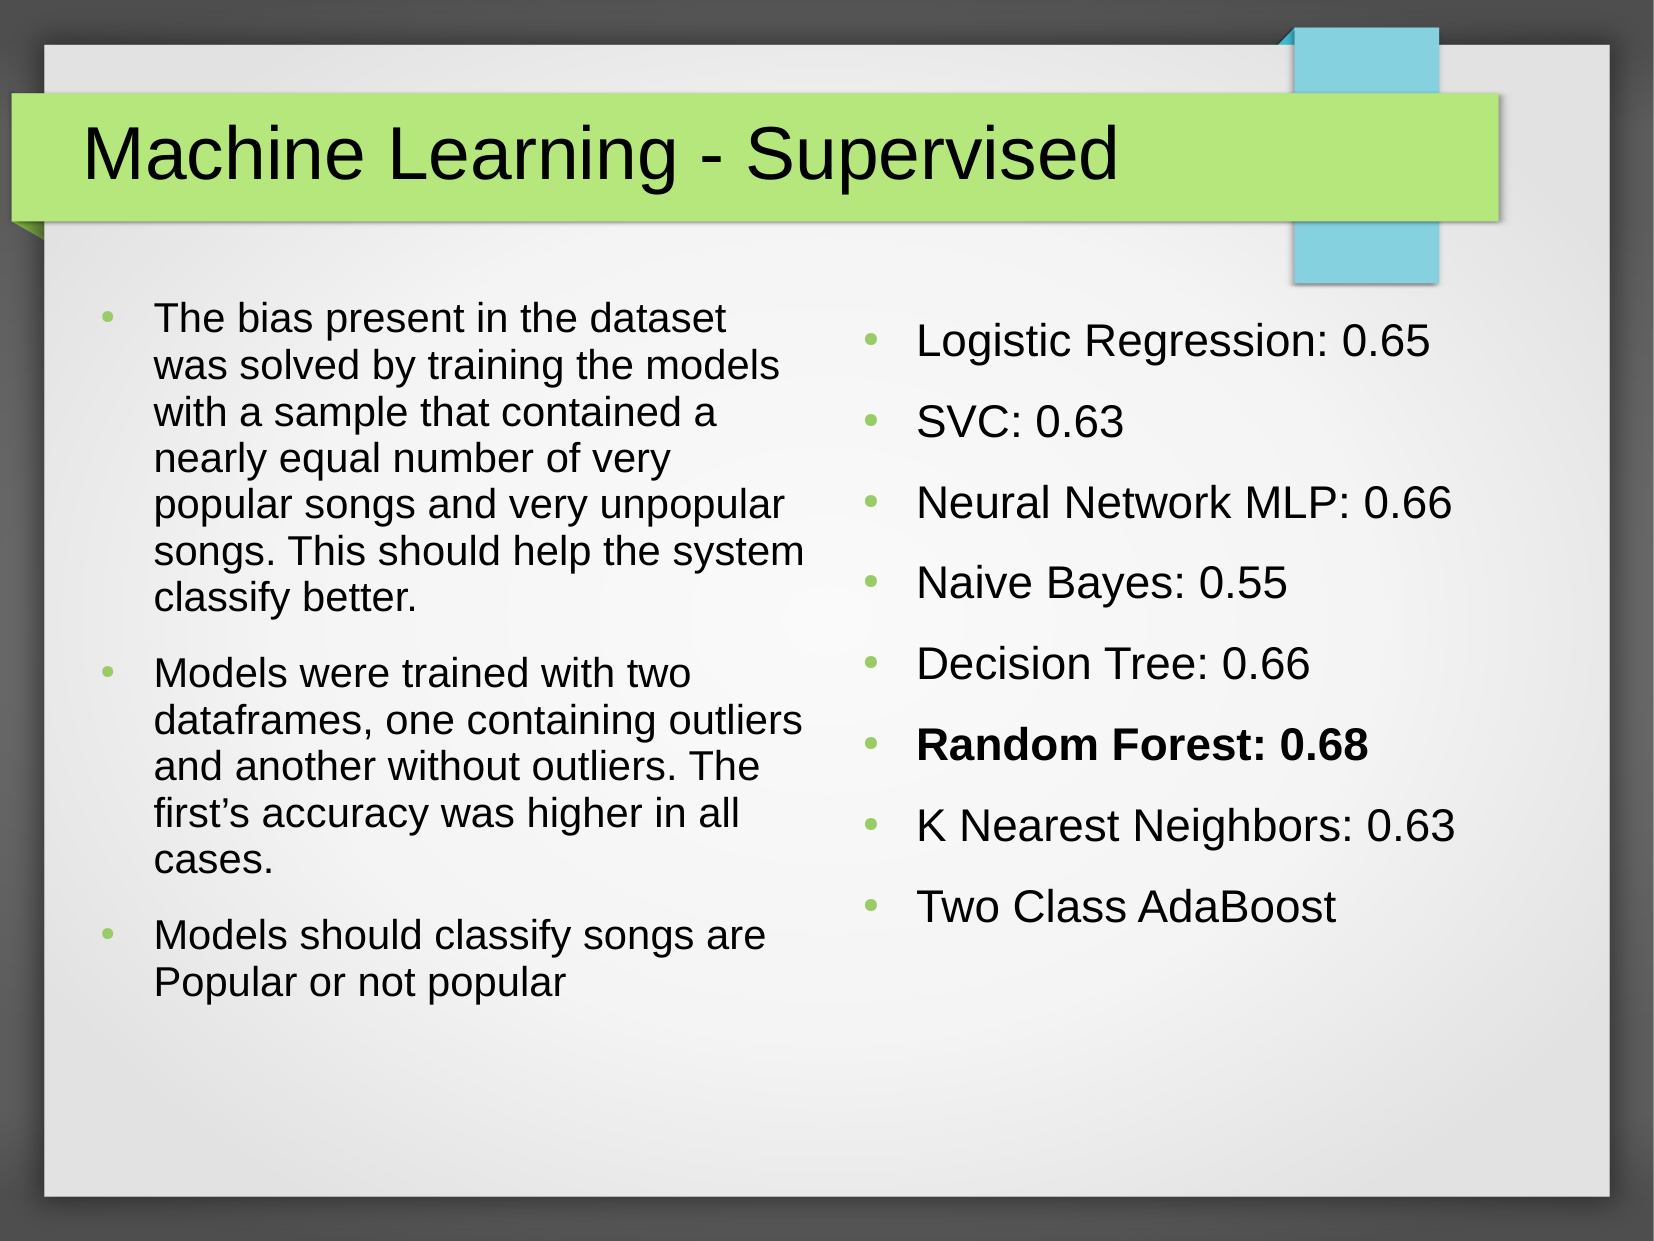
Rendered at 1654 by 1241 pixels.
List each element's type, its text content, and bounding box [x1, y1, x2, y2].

picture [0, 0, 1654, 1241]
title Machine Learning - Supervised [82, 94, 1264, 213]
list Logistic Regression: 0.65 SVC: 0.63 Neural Network MLP: 0.66 Naive Bayes: 0.55 Decision Tree: 0.66 Random Forest: 0.68 K Nearest Neighbors: 0.63 Two Class AdaBoost [845, 315, 1572, 1015]
list The bias present in the dataset was solved by training the models with a sample that contained a nearly equal number of very popular songs and very unpopular songs. This should help the system classify better. Models were trained with two dataframes, one containing outliers and another without outliers. The first’s accuracy was higher in all cases. Models should classify songs are Popular or not popular [82, 295, 809, 1015]
